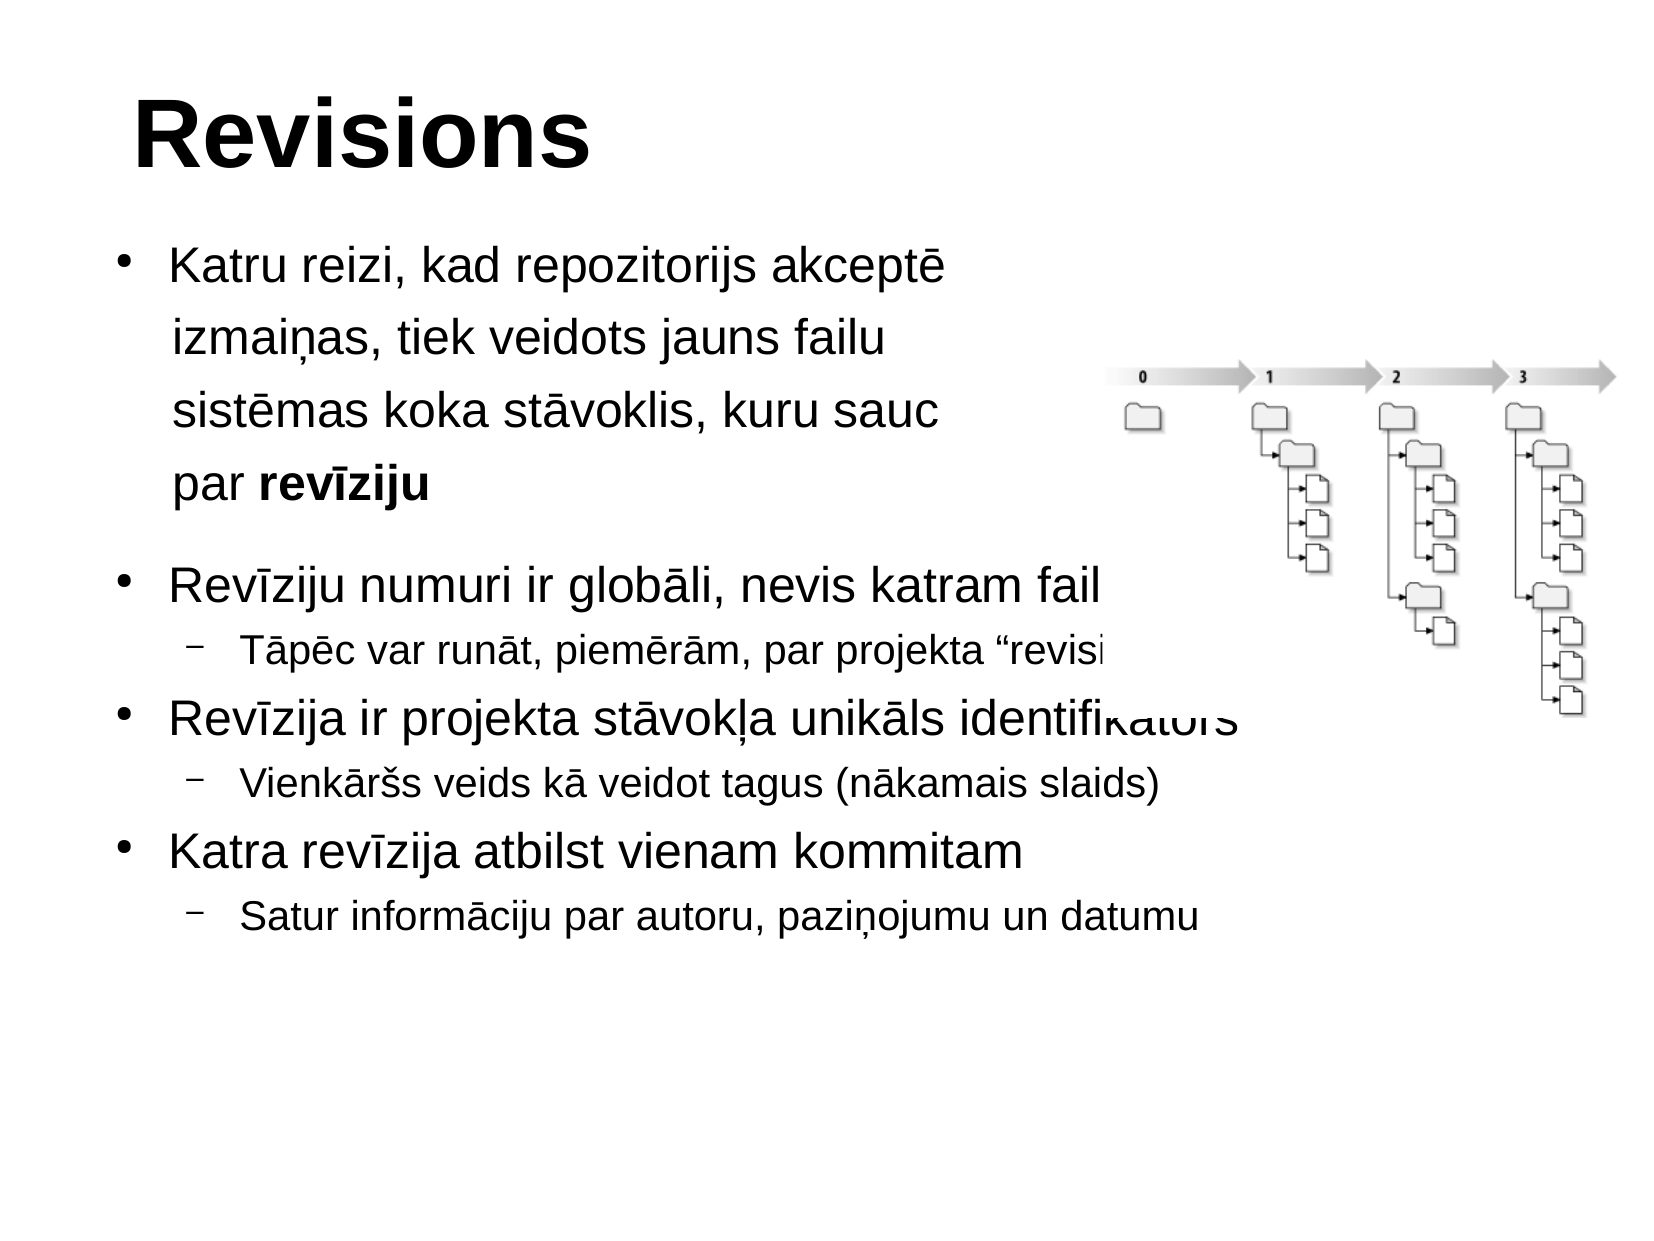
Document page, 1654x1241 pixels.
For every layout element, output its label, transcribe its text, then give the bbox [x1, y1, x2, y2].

list Katru reizi, kad repozitorijs akceptē izmaiņas, tiek veidots jauns failu sistēmas koka stāvoklis, kuru sauc par revīziju Revīziju numuri ir globāli, nevis katram failam atsevišķi Tāpēc var runāt, piemērām, par projekta “revision 2524” Revīzija ir projekta stāvokļa unikāls identifikators Vienkāršs veids kā veidot tagus (nākamais slaids) Katra revīzija atbilst vienam kommitam Satur informāciju par autoru, paziņojumu un datumu [82, 225, 1538, 1186]
picture [1102, 358, 1618, 718]
title Revisions [82, 49, 1571, 196]
